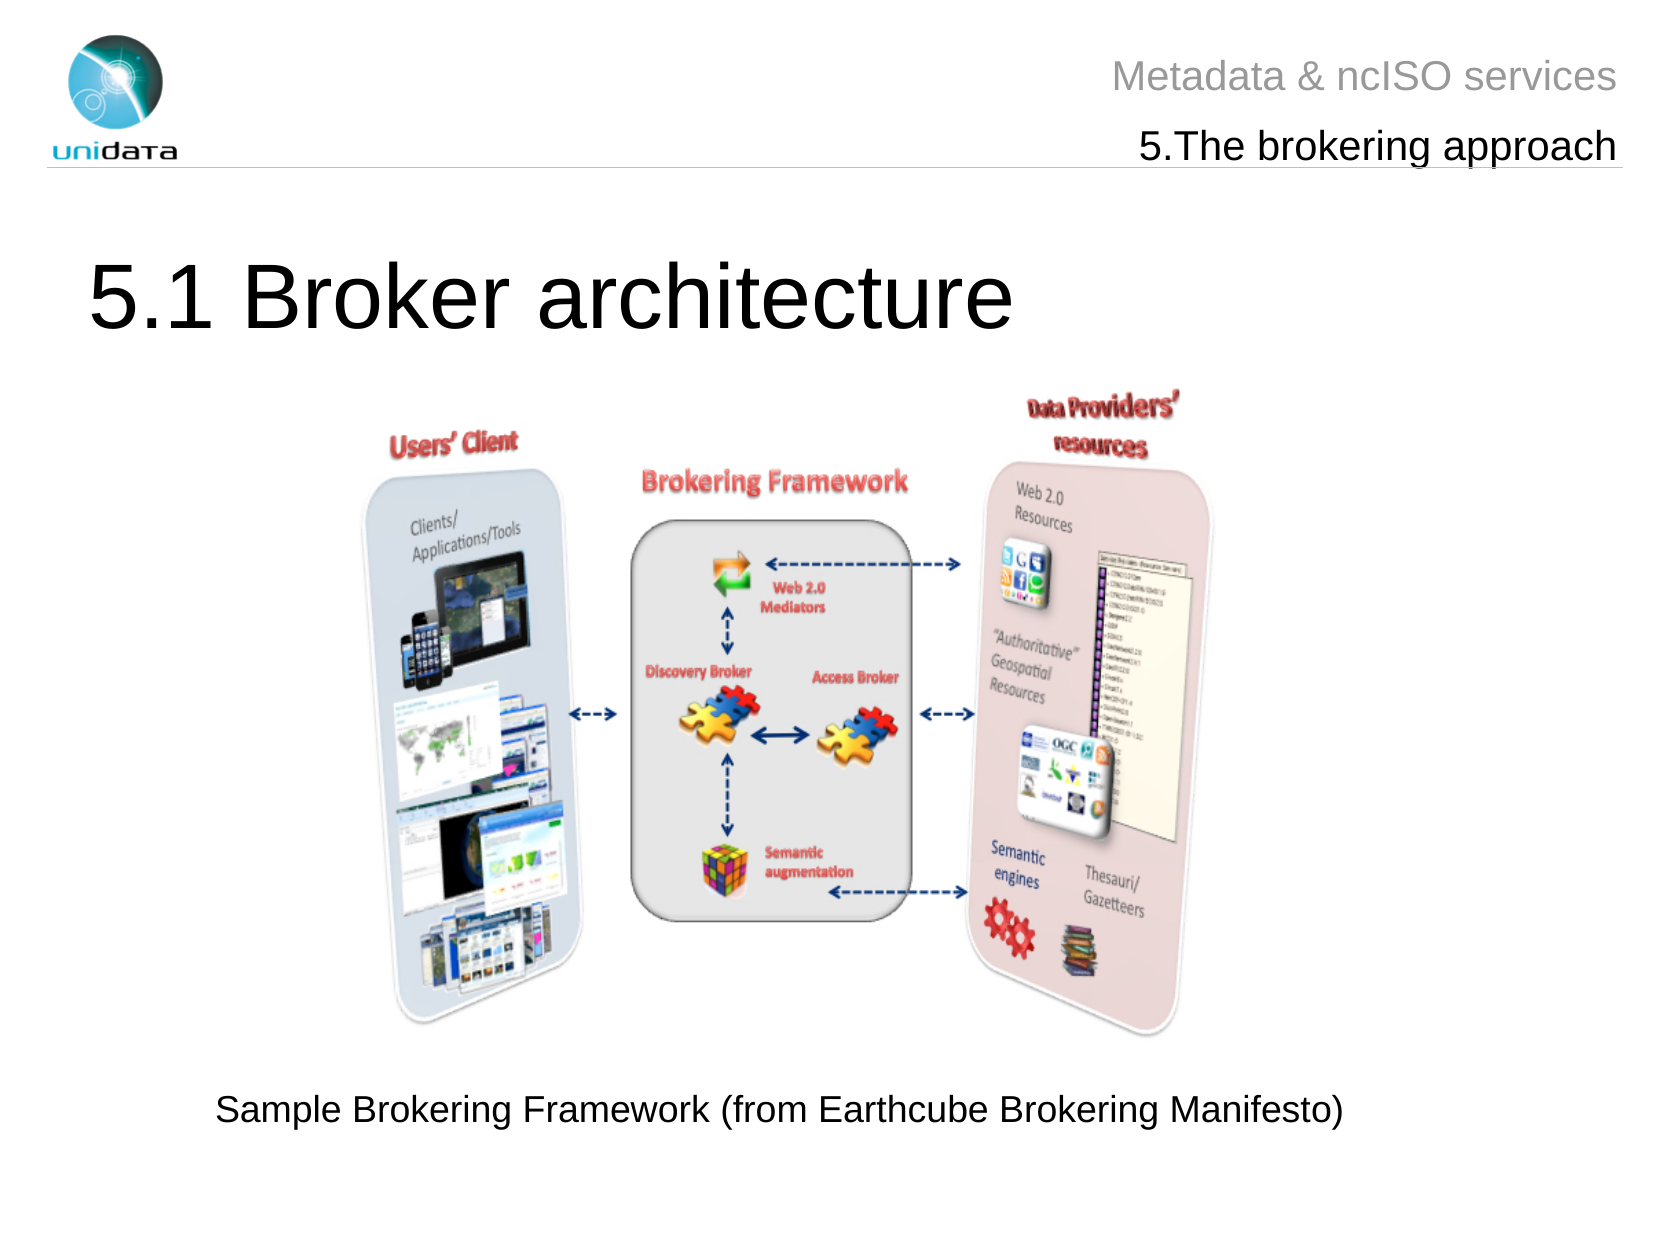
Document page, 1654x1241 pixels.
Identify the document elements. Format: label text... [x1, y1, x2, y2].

title 5.1 Broker architecture [88, 168, 1577, 375]
picture [357, 373, 1218, 1059]
picture [41, 23, 188, 174]
text_box Sample Brokering Framework (from Earthcube Brokering Manifesto) [200, 1080, 1359, 1138]
title Metadata & ncISO services 5.The brokering approach [980, 41, 1618, 158]
